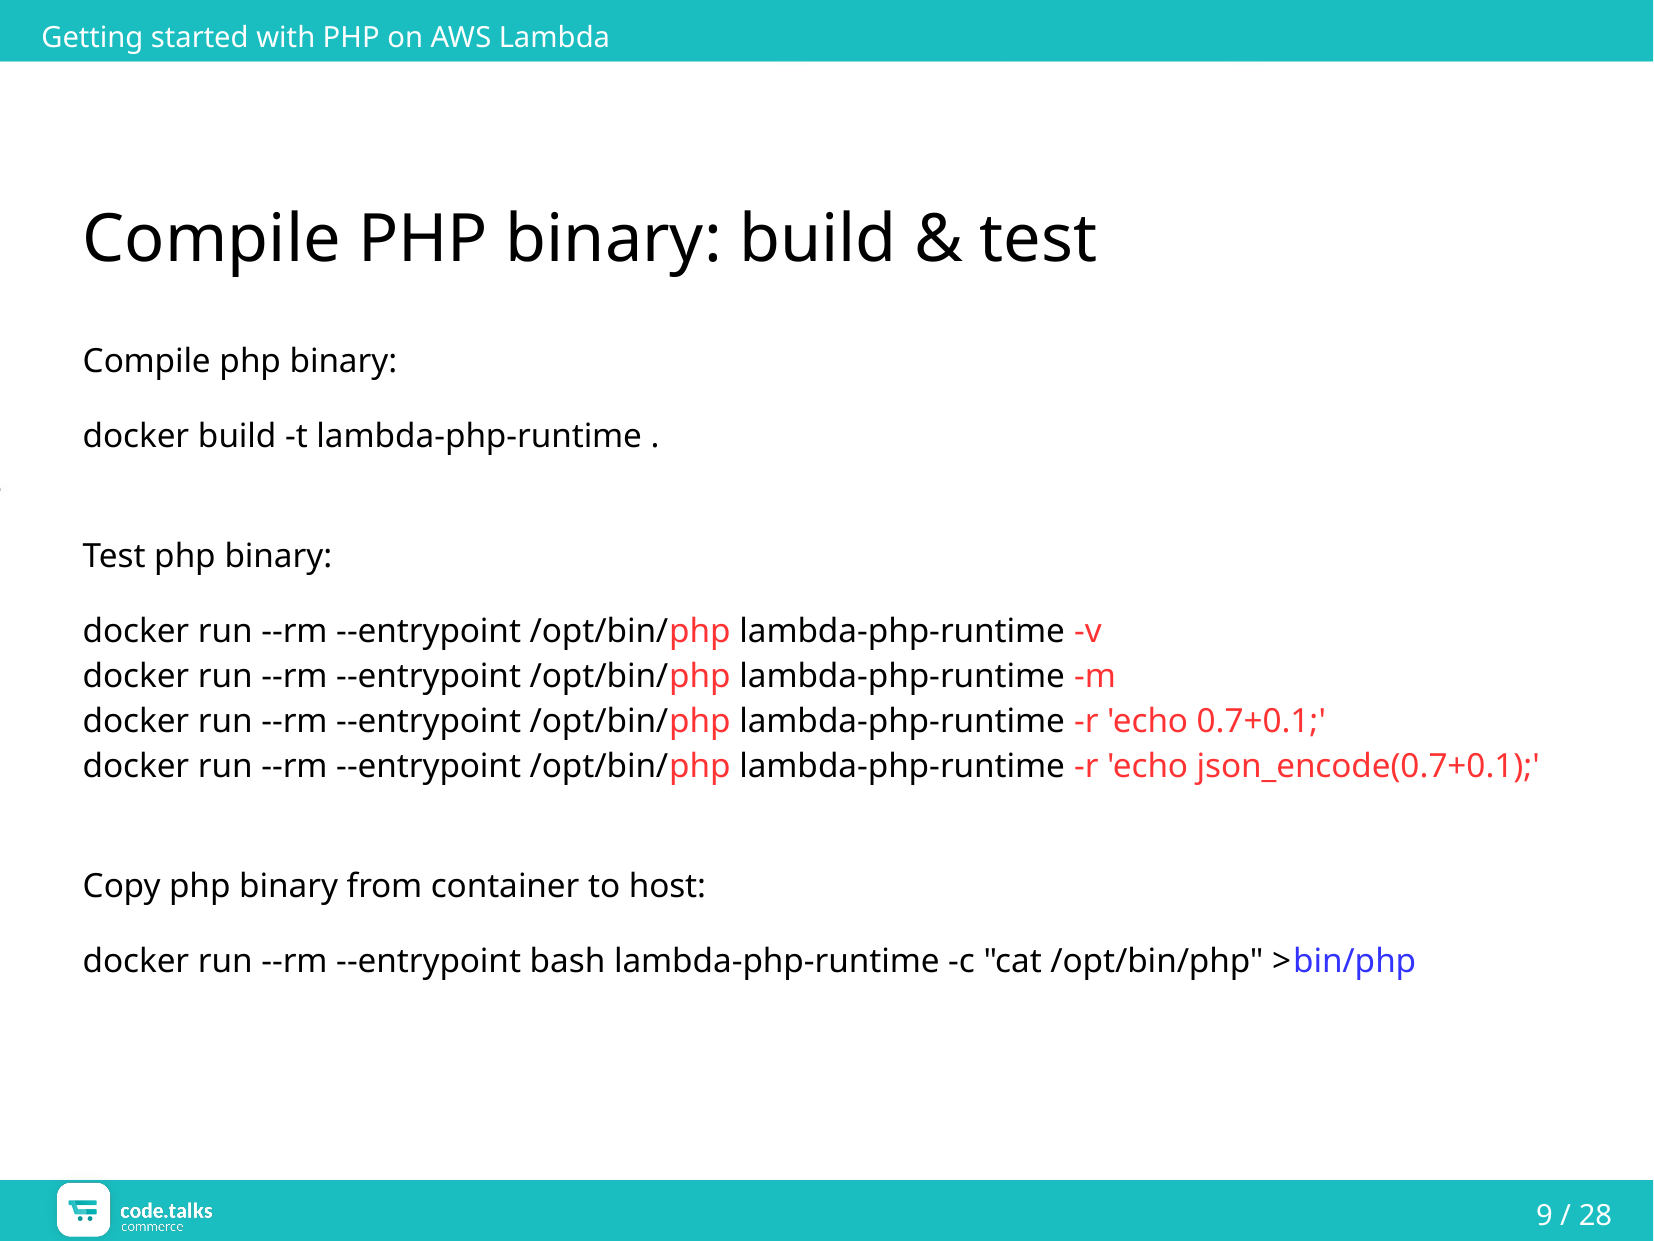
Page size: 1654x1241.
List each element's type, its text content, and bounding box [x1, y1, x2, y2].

title Compile PHP binary: build & test [82, 139, 1571, 332]
list Compile php binary: docker build -t lambda-php-runtime . Test php binary: docker run --rm --entrypoint /opt/bin/php lambda-php-runtime -v docker run --rm --entrypoint /opt/bin/php lambda-php-runtime -m docker run --rm --entrypoint /opt/bin/php lambda-php-runtime -r 'echo 0.7+0.1;' docker run --rm --entrypoint /opt/bin/php lambda-php-runtime -r 'echo json_encode(0.7+0.1);' Copy php binary from container to host: docker run --rm --entrypoint bash lambda-php-runtime -c "cat /opt/bin/php" >bin/php [82, 337, 1571, 1137]
picture [0, 0, 1654, 1241]
